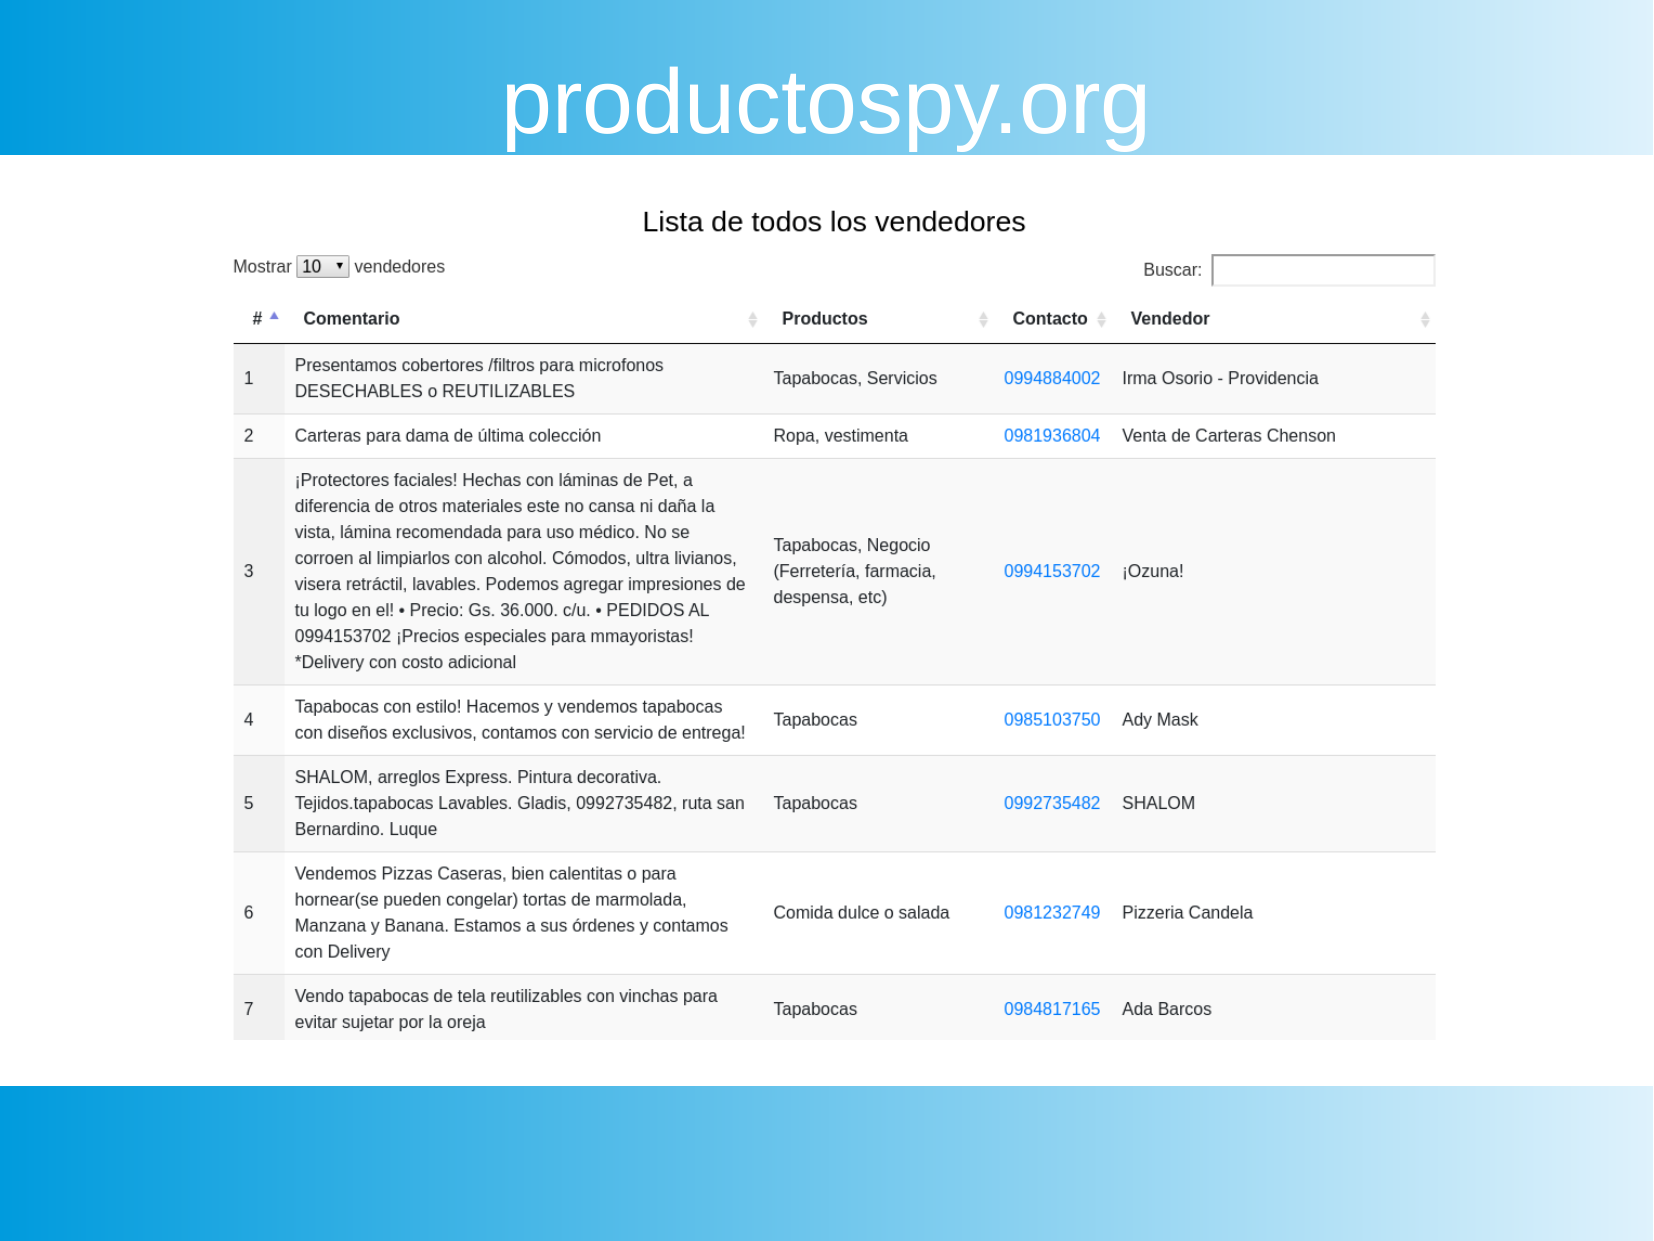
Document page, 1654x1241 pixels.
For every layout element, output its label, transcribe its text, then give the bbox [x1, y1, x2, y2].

picture [212, 188, 1453, 1040]
title productospy.org [82, 49, 1571, 155]
